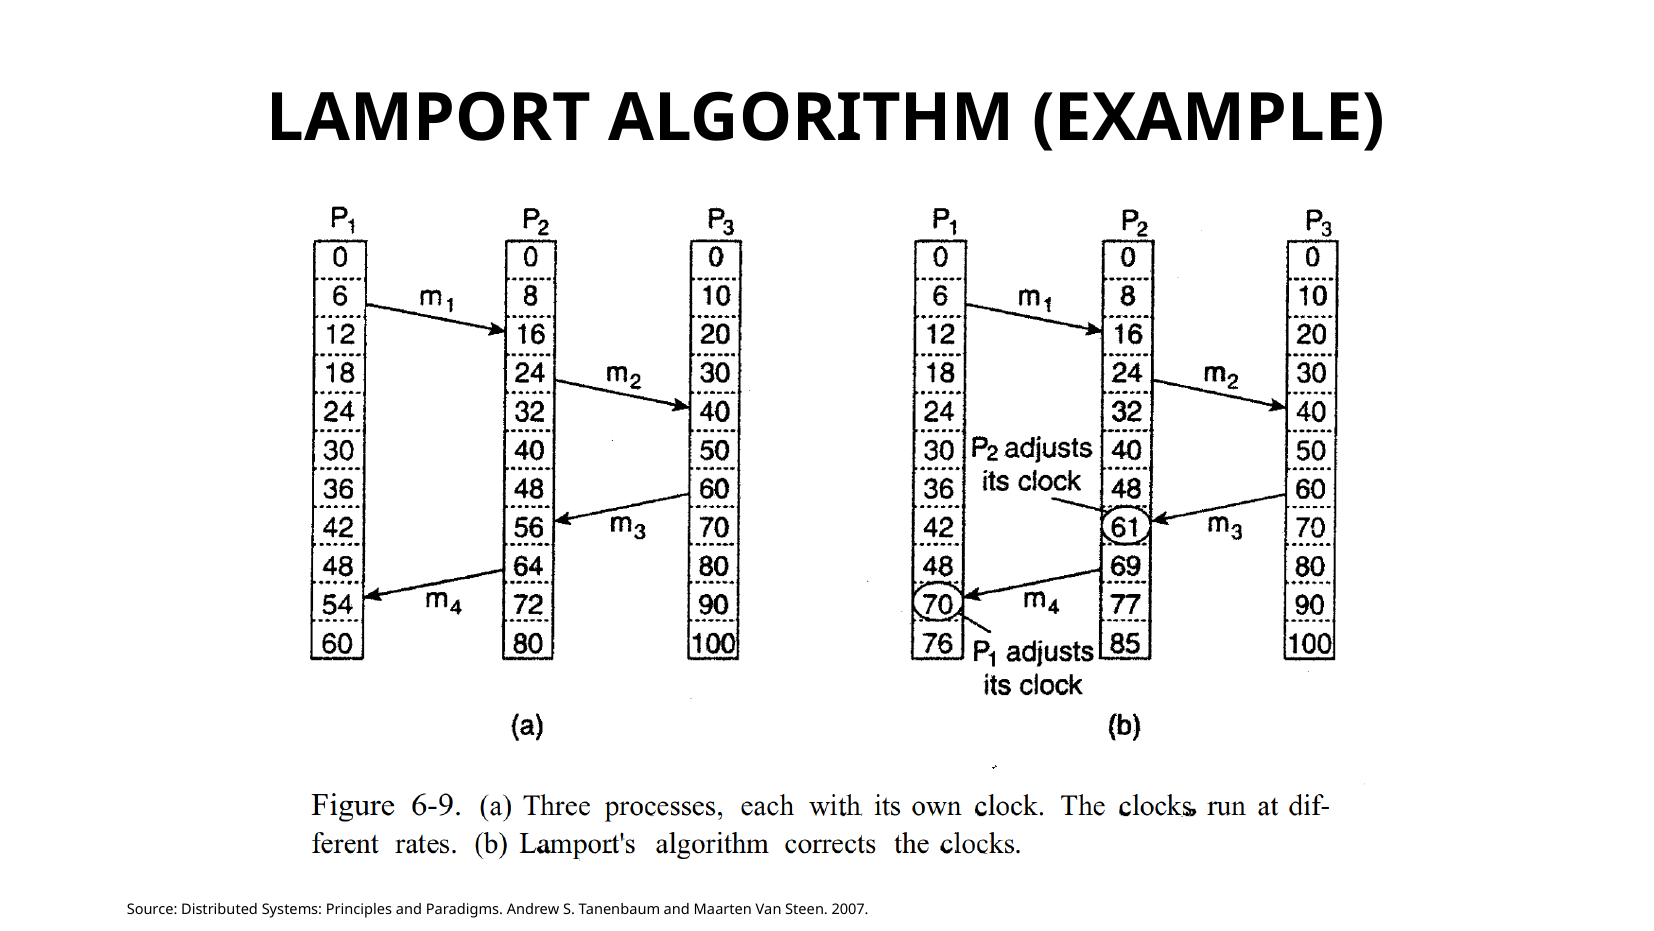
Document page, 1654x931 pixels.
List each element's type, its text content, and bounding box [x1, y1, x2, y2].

picture [289, 188, 1365, 869]
title LAMPORT ALGORITHM (EXAMPLE) [82, 36, 1571, 193]
text_box Source: Distributed Systems: Principles and Paradigms. Andrew S. Tanenbaum and Maarten Van Steen. 2007. [112, 891, 1016, 925]
